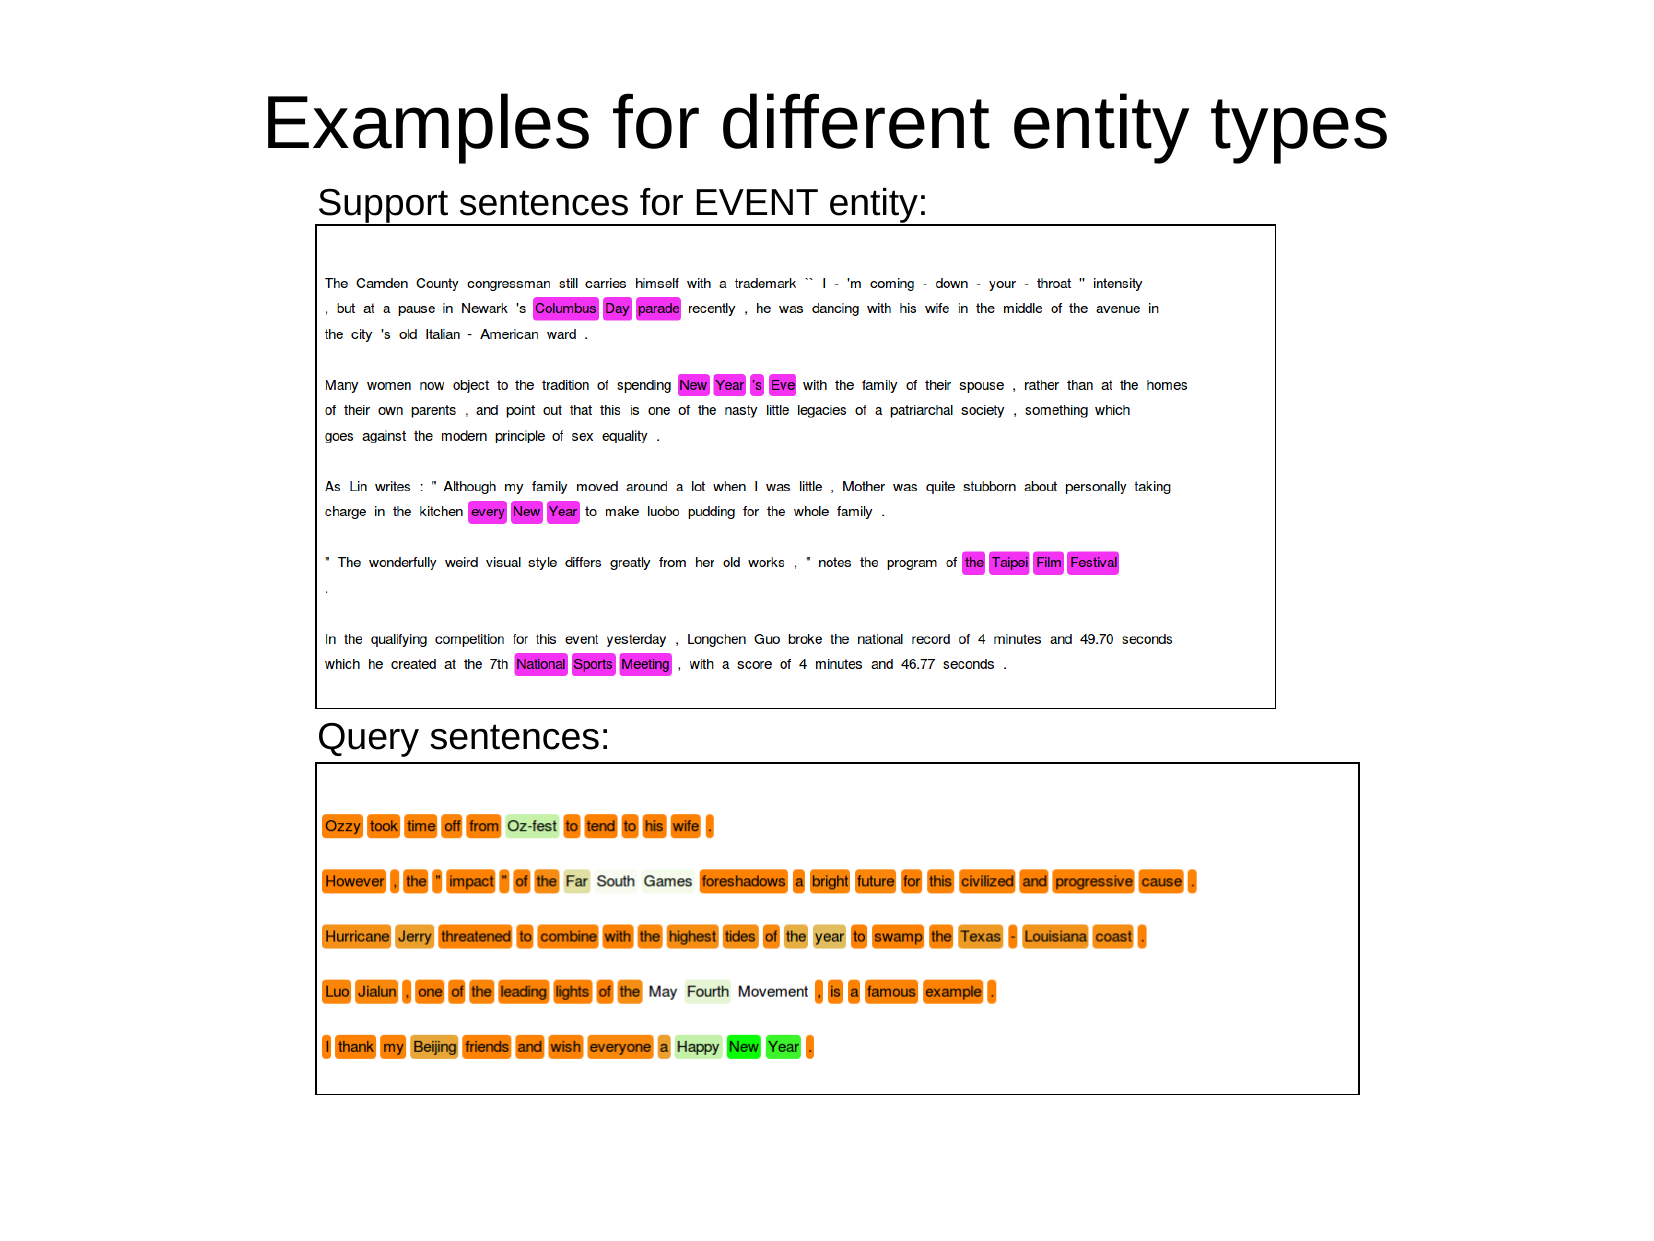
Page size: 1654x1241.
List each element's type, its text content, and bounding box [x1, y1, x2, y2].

title Examples for different entity types [82, 49, 1571, 196]
text_box Support sentences for EVENT entity: [302, 174, 1128, 231]
picture [315, 224, 1276, 709]
text_box Query sentences: [302, 708, 1128, 766]
picture [315, 762, 1360, 1096]
